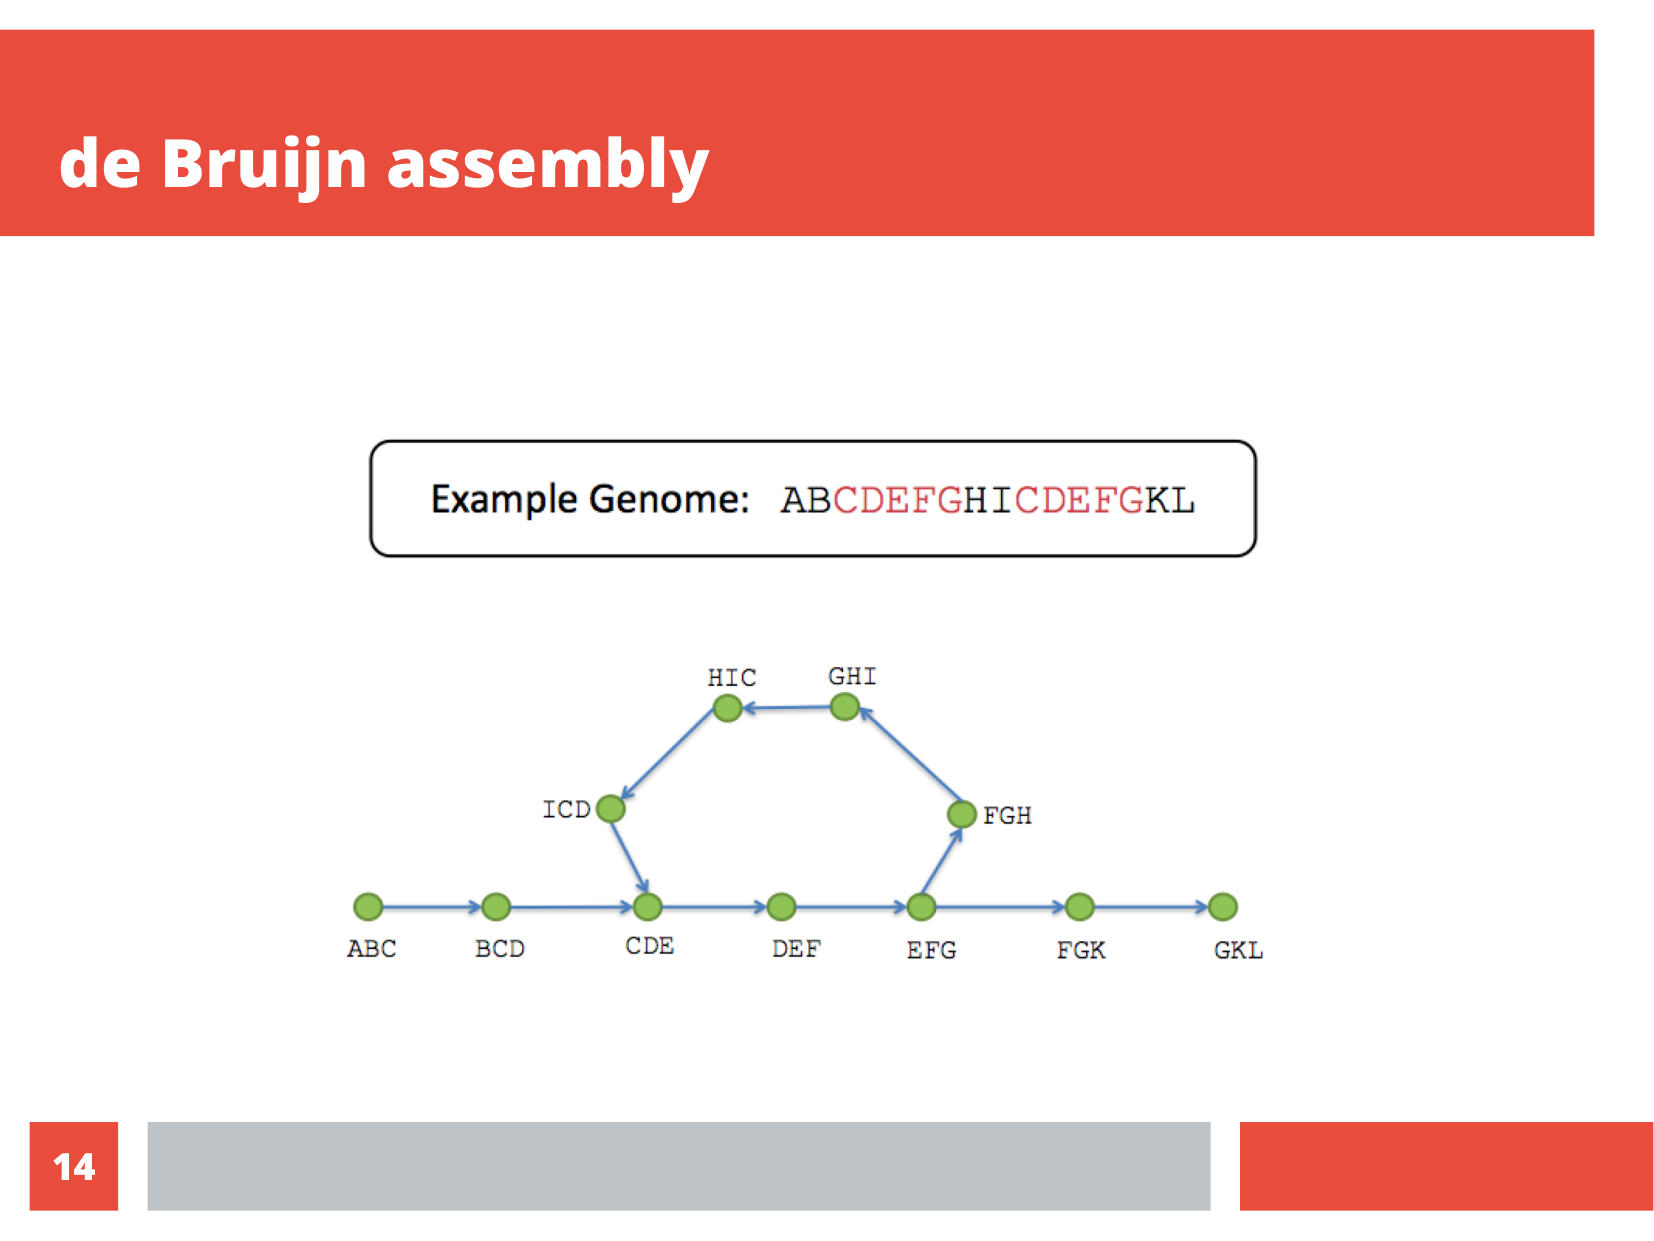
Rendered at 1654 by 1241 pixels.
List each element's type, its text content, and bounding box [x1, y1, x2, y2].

picture [280, 258, 1396, 1096]
title de Bruijn assembly [59, 59, 1595, 207]
